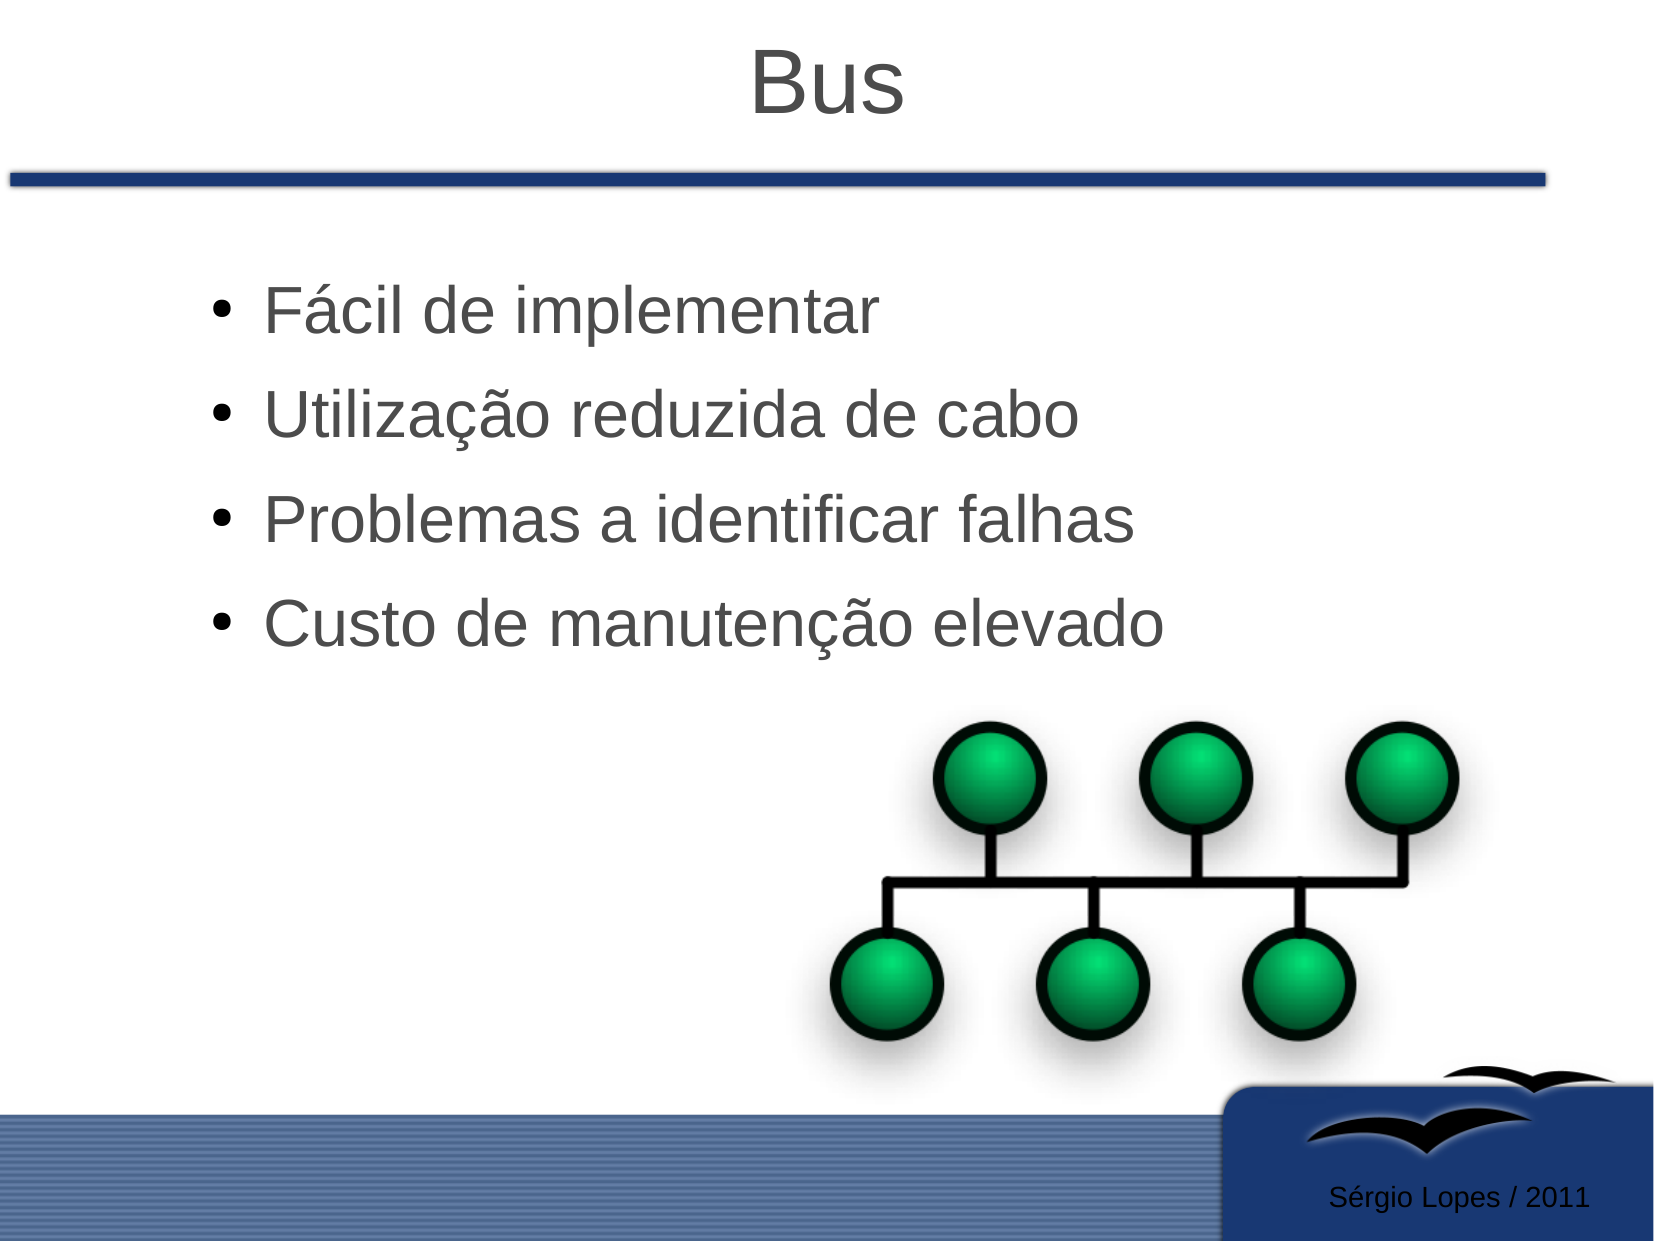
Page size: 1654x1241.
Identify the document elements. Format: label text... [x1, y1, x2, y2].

text_box Sérgio Lopes / 2011 [1328, 1181, 1588, 1214]
title Bus [121, 0, 1534, 164]
picture [0, 0, 1654, 1241]
list Fácil de implementar Utilização reduzida de cabo Problemas a identificar falhas Custo de manutenção elevado [121, 273, 1534, 1056]
